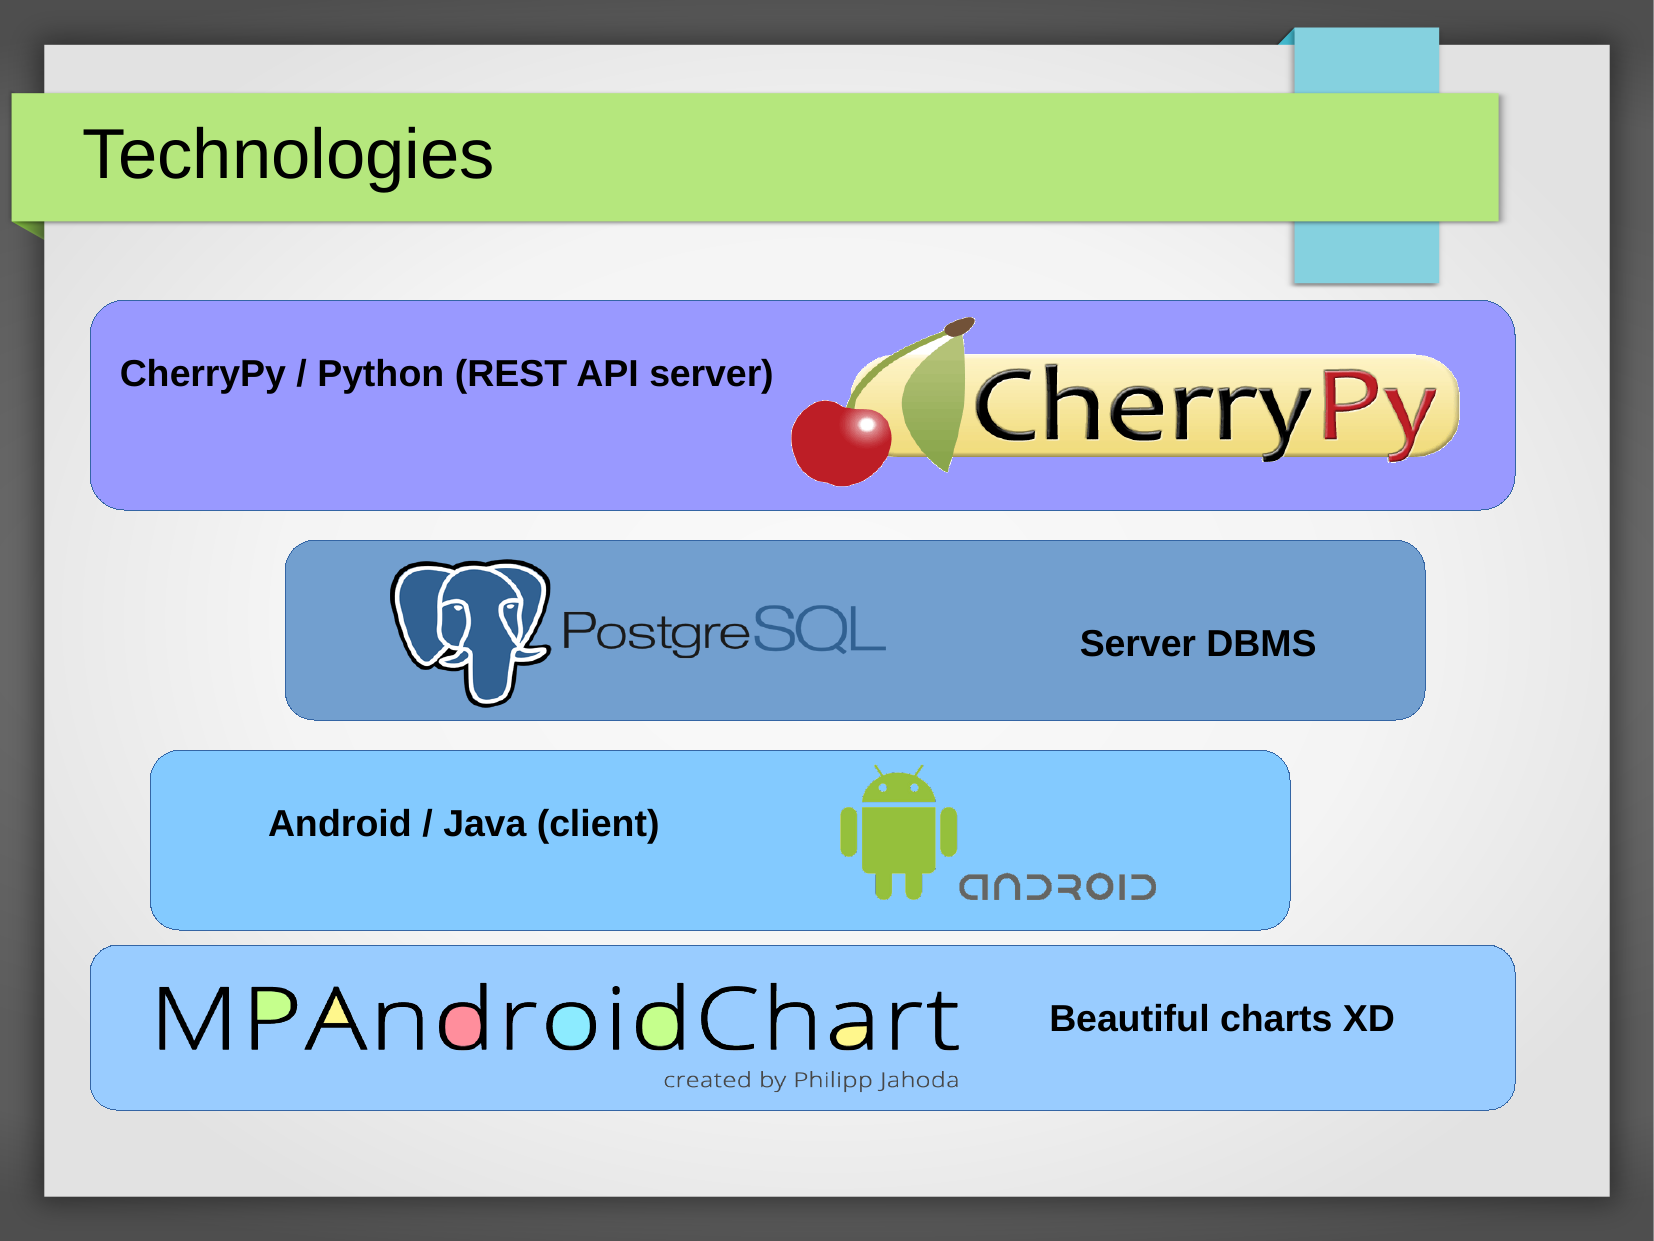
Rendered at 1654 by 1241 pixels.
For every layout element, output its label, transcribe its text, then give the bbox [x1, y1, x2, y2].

text_box CherryPy / Python (REST API server) [105, 345, 800, 402]
text_box Android / Java (client) [253, 795, 676, 852]
text_box [886, 540, 1426, 721]
picture [0, 0, 1654, 1241]
text_box Server DBMS [1065, 615, 1332, 672]
text_box [90, 948, 105, 1107]
text_box [1021, 945, 1516, 1111]
text_box [285, 540, 390, 721]
text_box [150, 750, 1291, 931]
text_box [90, 300, 1516, 511]
title Technologies [82, 94, 1264, 213]
text_box Beautiful charts XD [1034, 990, 1411, 1047]
